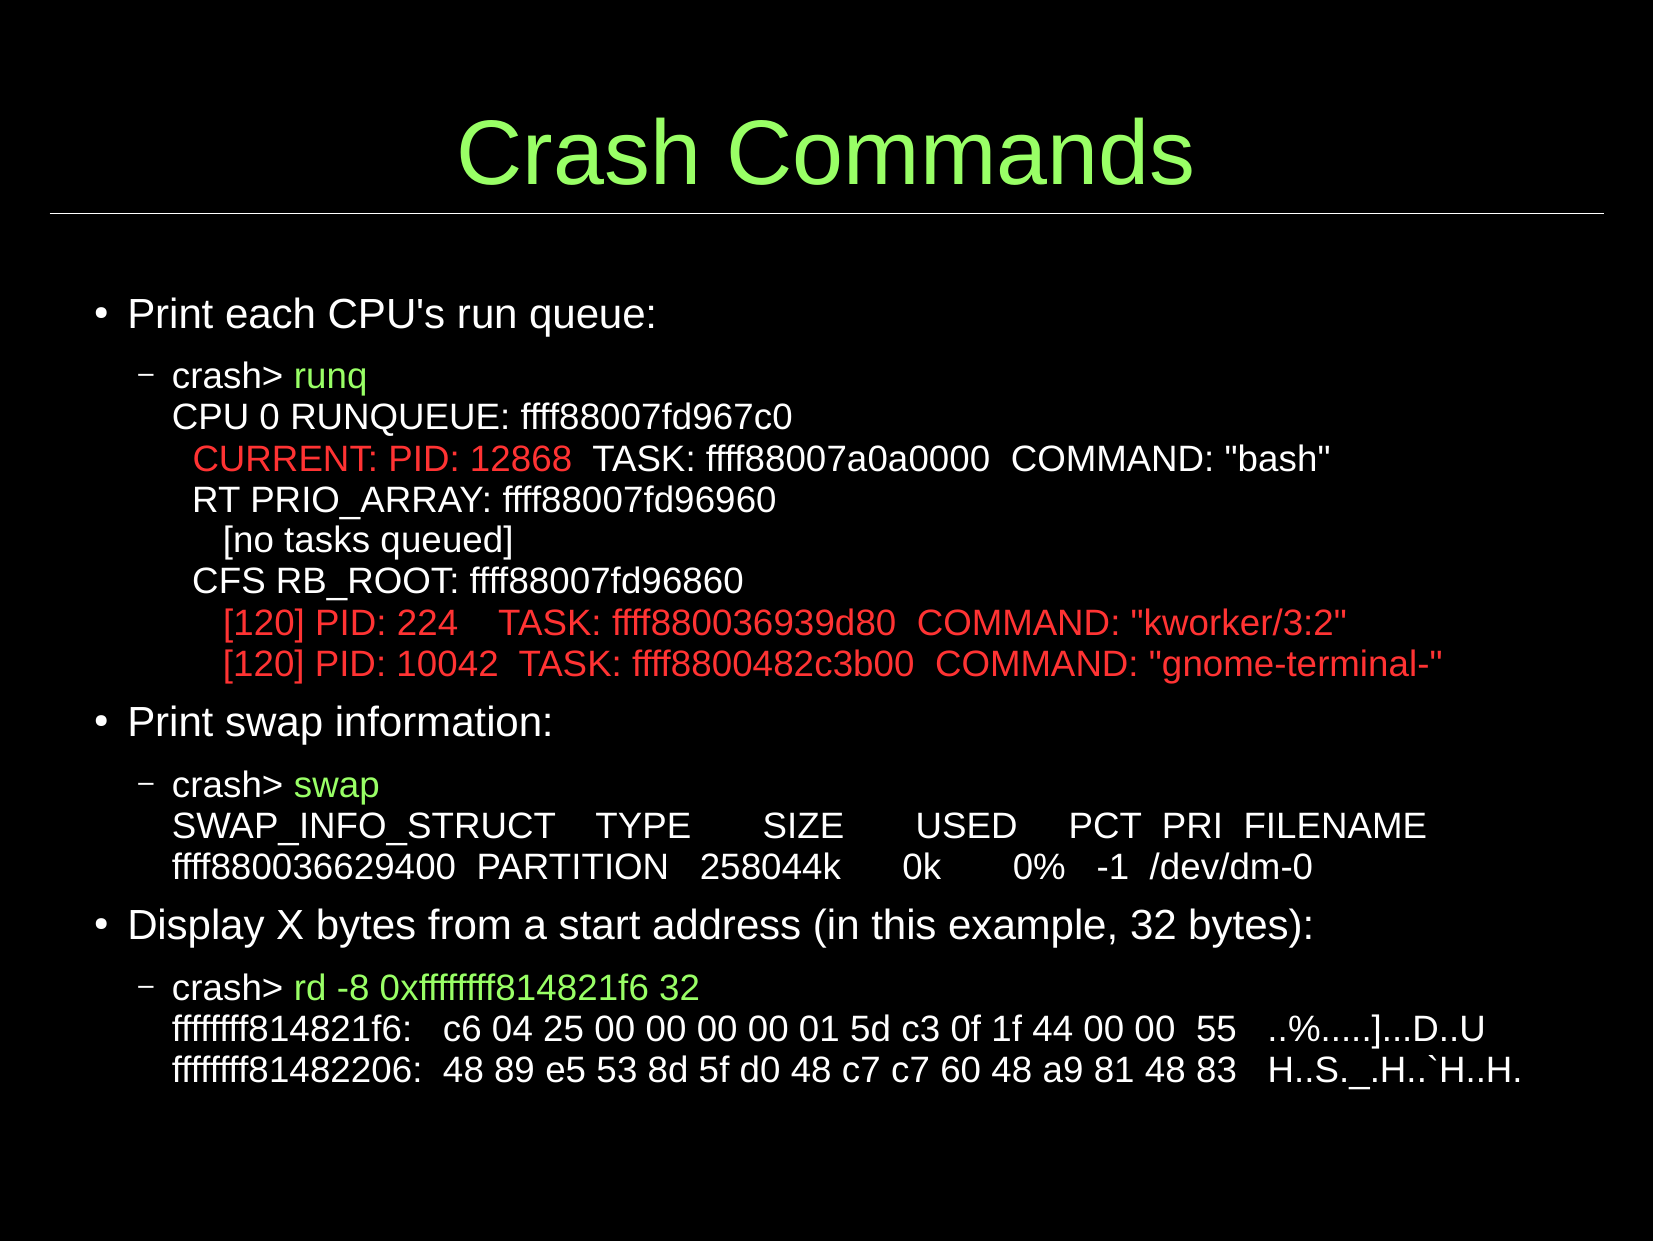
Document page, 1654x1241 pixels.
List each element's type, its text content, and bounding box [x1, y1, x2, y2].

title Crash Commands [82, 49, 1571, 257]
list Print each CPU's run queue: crash> runq CPU 0 RUNQUEUE: ffff88007fd967c0 CURRENT: PID: 12868 TASK: ffff88007a0a0000 COMMAND: "bash" RT PRIO_ARRAY: ffff88007fd96960 [no tasks queued] CFS RB_ROOT: ffff88007fd96860 [120] PID: 224 TASK: ffff880036939d80 COMMAND: "kworker/3:2" [120] PID: 10042 TASK: ffff8800482c3b00 COMMAND: "gnome-terminal-" Print swap information: crash> swap SWAP_INFO_STRUCT TYPE SIZE USED PCT PRI FILENAME ffff880036629400 PARTITION 258044k 0k 0% -1 /dev/dm-0 Display X bytes from a start address (in this example, 32 bytes): crash> rd -8 0xffffffff814821f6 32 ffffffff814821f6: c6 04 25 00 00 00 00 01 5d c3 0f 1f 44 00 00 55 ..%.....]...D..U ffffffff81482206: 48 89 e5 53 8d 5f d0 48 c7 c7 60 48 a9 81 48 83 H..S._.H..`H..H. [82, 290, 1571, 1111]
